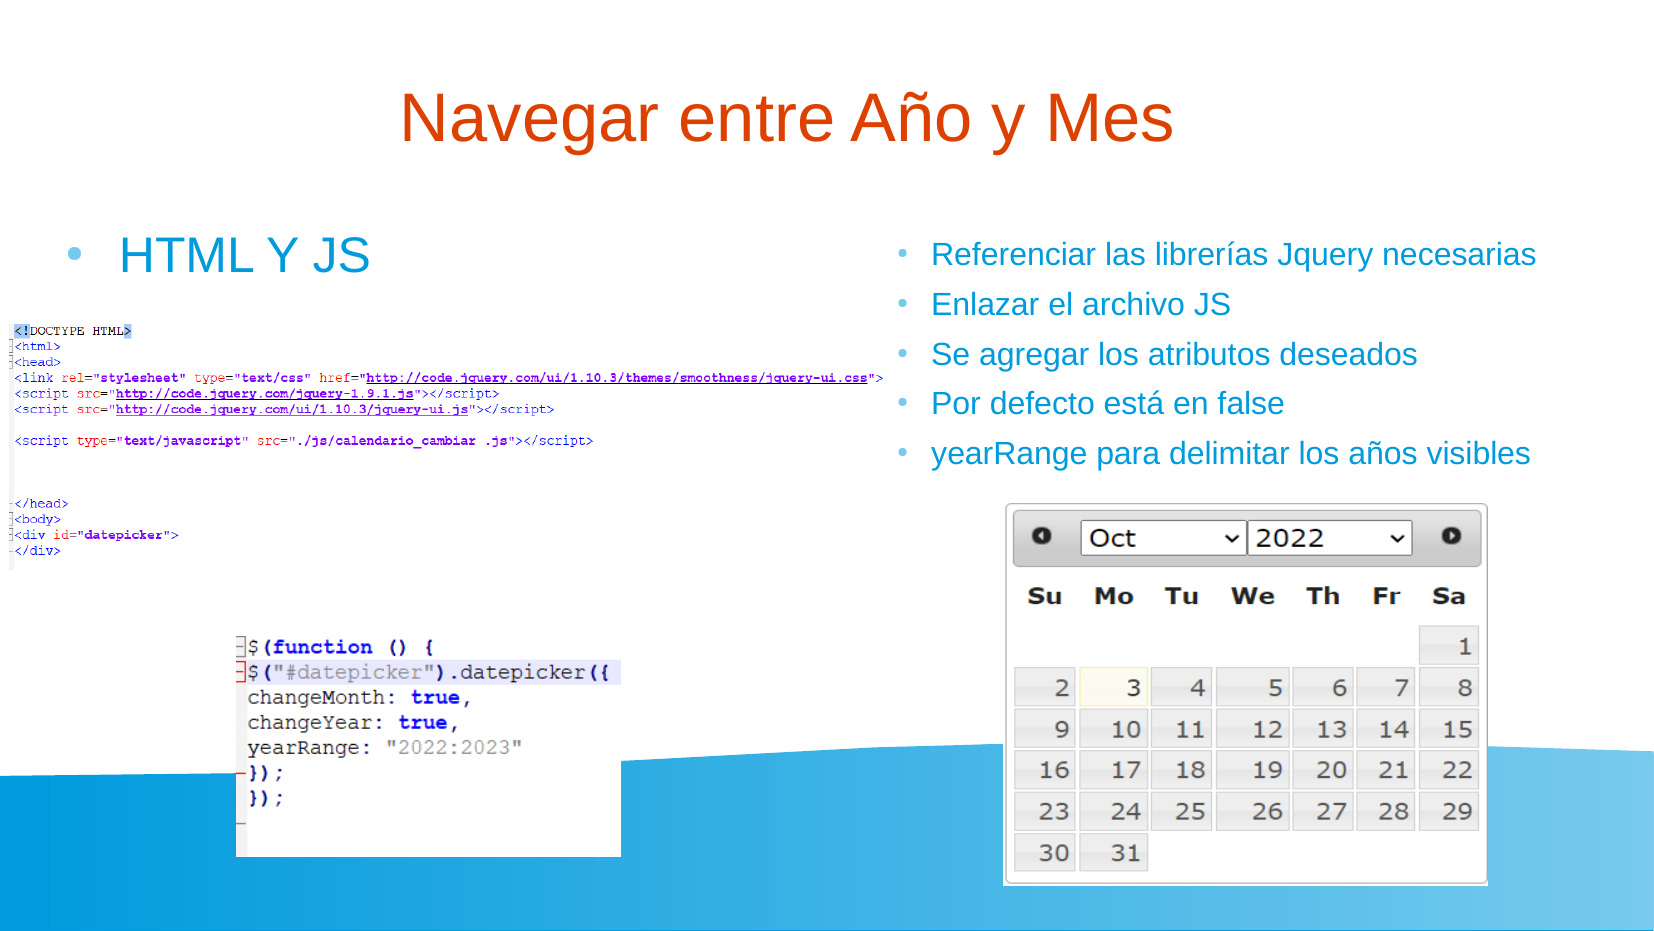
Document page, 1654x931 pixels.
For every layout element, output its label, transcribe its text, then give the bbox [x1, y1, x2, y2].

list HTML Y JS [48, 227, 798, 324]
picture [1003, 502, 1488, 886]
picture [9, 324, 886, 570]
list Referenciar las librerías Jquery necesarias Enlazar el archivo JS Se agregar los atributos deseados Por defecto está en false yearRange para delimitar los años visibles [885, 236, 1636, 473]
title Navegar entre Año y Mes [59, 29, 1536, 207]
picture [236, 636, 621, 857]
